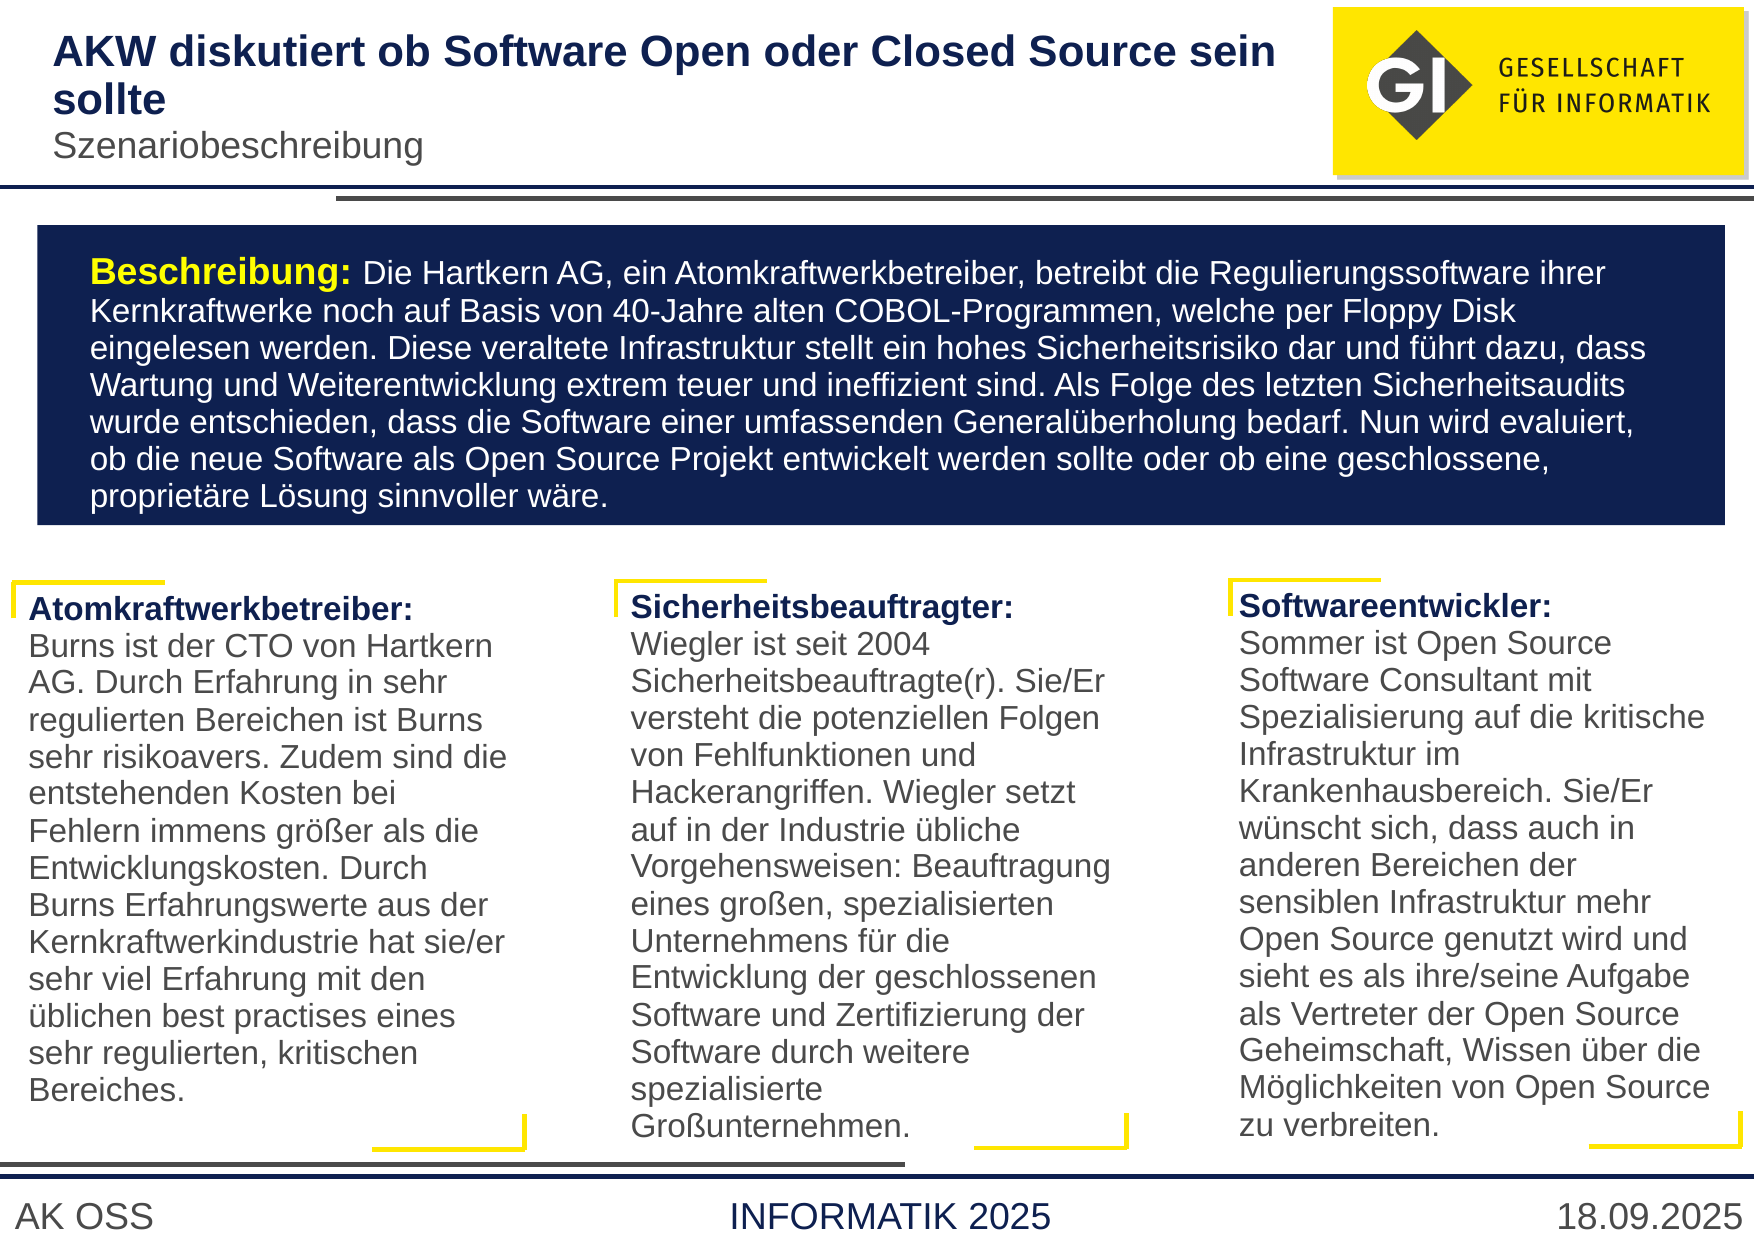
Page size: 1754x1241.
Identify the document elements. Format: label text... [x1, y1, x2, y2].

text_box Sicherheitsbeauftragter: Wiegler ist seit 2004 Sicherheitsbeauftragte(r). Sie/Er versteht die potenziellen Folgen von Fehlfunktionen und Hackerangriffen. Wiegler setzt auf in der Industrie übliche Vorgehensweisen: Beauftragung eines großen, spezialisierten Unternehmens für die Entwicklung der geschlossenen Software und Zertifizierung der Software durch weitere spezialisierte Großunternehmen. [615, 720, 1127, 1152]
text_box Softwareentwickler: Sommer ist Open Source Software Consultant mit Spezialisierung auf die kritische Infrastruktur im Krankenhausbereich. Sie/Er wünscht sich, dass auch in anderen Bereichen der sensiblen Infrastruktur mehr Open Source genutzt wird und sieht es als ihre/seine Aufgabe als Vertreter der Open Source Geheimschaft, Wissen über die Möglichkeiten von Open Source zu verbreiten. [1224, 580, 1735, 1151]
text_box INFORMATIK 2025 [714, 1188, 1067, 1241]
text_box [1332, 7, 1744, 176]
text_box [37, 225, 1725, 526]
text_box Atomkraftwerkbetreiber: Burns ist der CTO von Hartkern AG. Durch Erfahrung in sehr regulierten Bereichen ist Burns sehr risikoavers. Zudem sind die entstehenden Kosten bei Fehlern immens größer als die Entwicklungskosten. Durch Burns Erfahrungswerte aus der Kernkraftwerkindustrie hat sie/er sehr viel Erfahrung mit den üblichen best practises eines sehr regulierten, kritischen Bereiches. [13, 582, 525, 1190]
text_box AKW diskutiert ob Software Open oder Closed Source sein sollte Szenariobeschreibung [37, 19, 1313, 174]
picture [1367, 30, 1710, 140]
text_box 18.09.2025 [1541, 1188, 1754, 1241]
text_box AK OSS [0, 1188, 170, 1241]
text_box Beschreibung: Die Hartkern AG, ein Atomkraftwerkbetreiber, betreibt die Regulierungssoftware ihrer Kernkraftwerke noch auf Basis von 40-Jahre alten COBOL-Programmen, welche per Floppy Disk eingelesen werden. Diese veraltete Infrastruktur stellt ein hohes Sicherheitsrisiko dar und führt dazu, dass Wartung und Weiterentwicklung extrem teuer und ineffizient sind. Als Folge des letzten Sicherheitsaudits wurde entschieden, dass die Software einer umfassenden Generalüberholung bedarf. Nun wird evaluiert, ob die neue Software als Open Source Projekt entwickelt werden sollte oder ob eine geschlossene, proprietäre Lösung sinnvoller wäre. [75, 243, 1688, 720]
